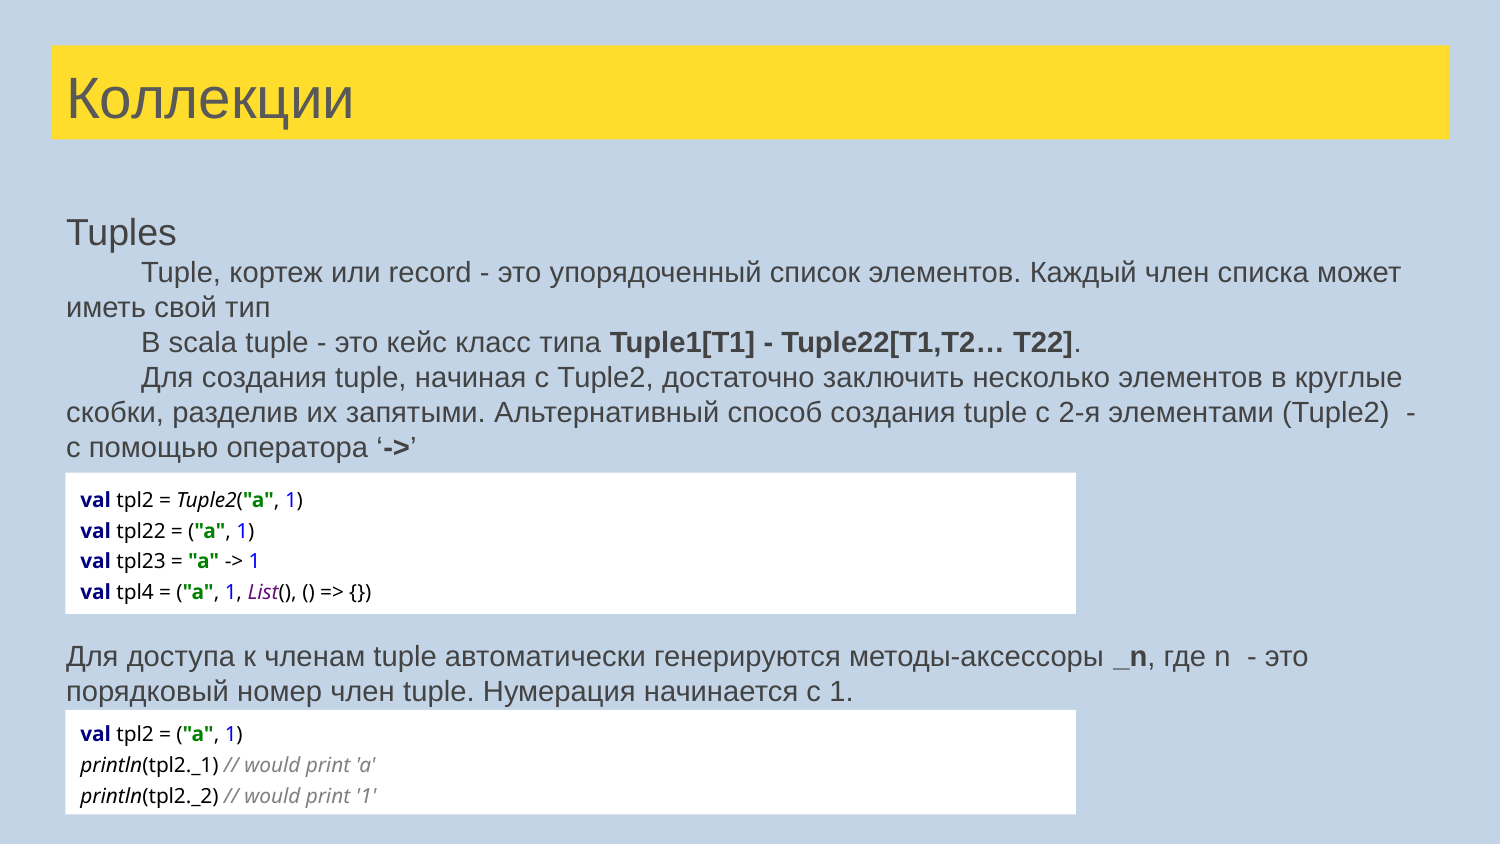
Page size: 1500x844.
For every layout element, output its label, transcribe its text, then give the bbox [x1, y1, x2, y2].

text_box Tuples Tuple, кортеж или record - это упорядоченный список элементов. Каждый член списка может иметь свой тип В scala tuple - это кейс класс типа Tuple1[T1] - Tuple22[T1,T2… T22]. Для создания tuple, начиная с Tuple2, достаточно заключить несколько элементов в круглые скобки, разделив их запятыми. Альтернативный способ создания tuple c 2-я элементами (Tuple2) - c помощью оператора ‘->’ Для доступа к членам tuple автоматически генерируются методы-аксессоры _n, где n - это порядковый номер член tuple. Нумерация начинается с 1. [51, 193, 1449, 824]
text_box val tpl2 = ("a", 1) println(tpl2._1) // would print 'a' println(tpl2._2) // would print '1' [65, 709, 1076, 815]
text_box val tpl2 = Tuple2("a", 1) val tpl22 = ("a", 1) val tpl23 = "a" -> 1 val tpl4 = ("a", 1, List(), () => {}) [65, 472, 1076, 614]
title Коллекции [51, 45, 1449, 140]
